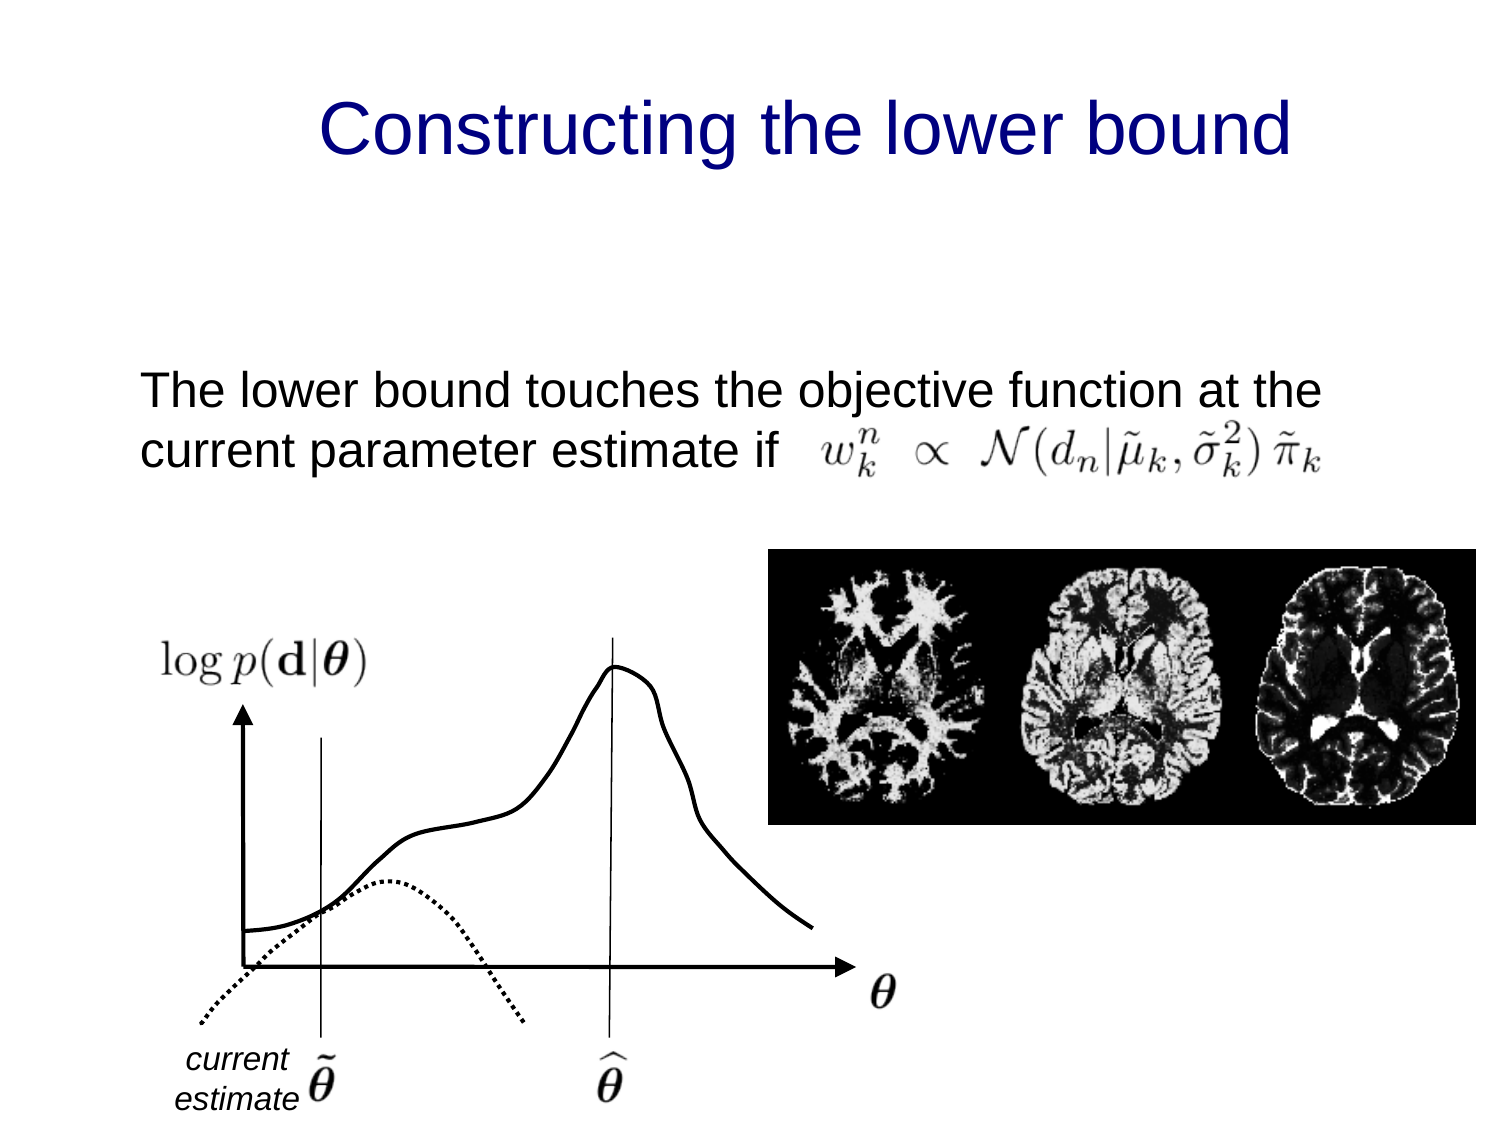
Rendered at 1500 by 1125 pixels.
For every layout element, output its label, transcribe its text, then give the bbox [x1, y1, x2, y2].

picture [137, 626, 379, 699]
title Constructing the lower bound [150, 65, 1463, 179]
picture [768, 549, 1476, 825]
text_box The lower bound touches the objective function at the current parameter estimate if [50, 350, 1451, 501]
picture [837, 951, 910, 1026]
picture [537, 1031, 638, 1125]
text_box current estimate [137, 1029, 338, 1125]
picture [291, 1043, 347, 1114]
